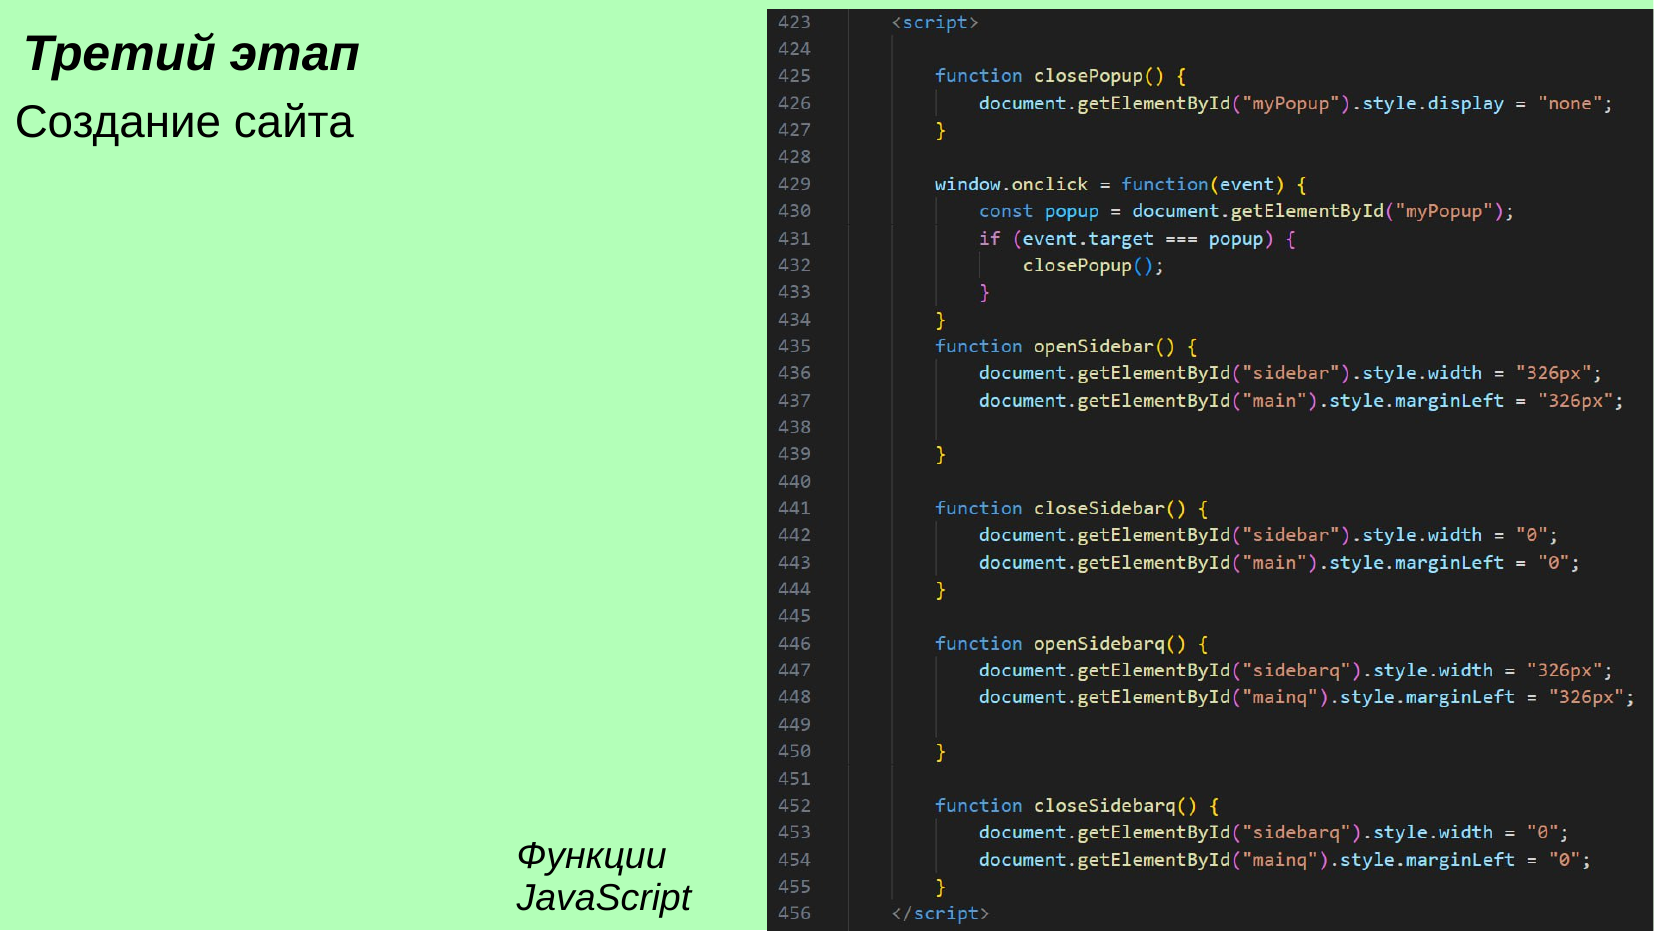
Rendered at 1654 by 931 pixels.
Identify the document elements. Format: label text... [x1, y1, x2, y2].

picture [767, 9, 1654, 931]
text_box Создание сайта [0, 88, 767, 207]
text_box Функции JavaScript [501, 826, 827, 931]
text_box Третий этап [8, 17, 384, 89]
